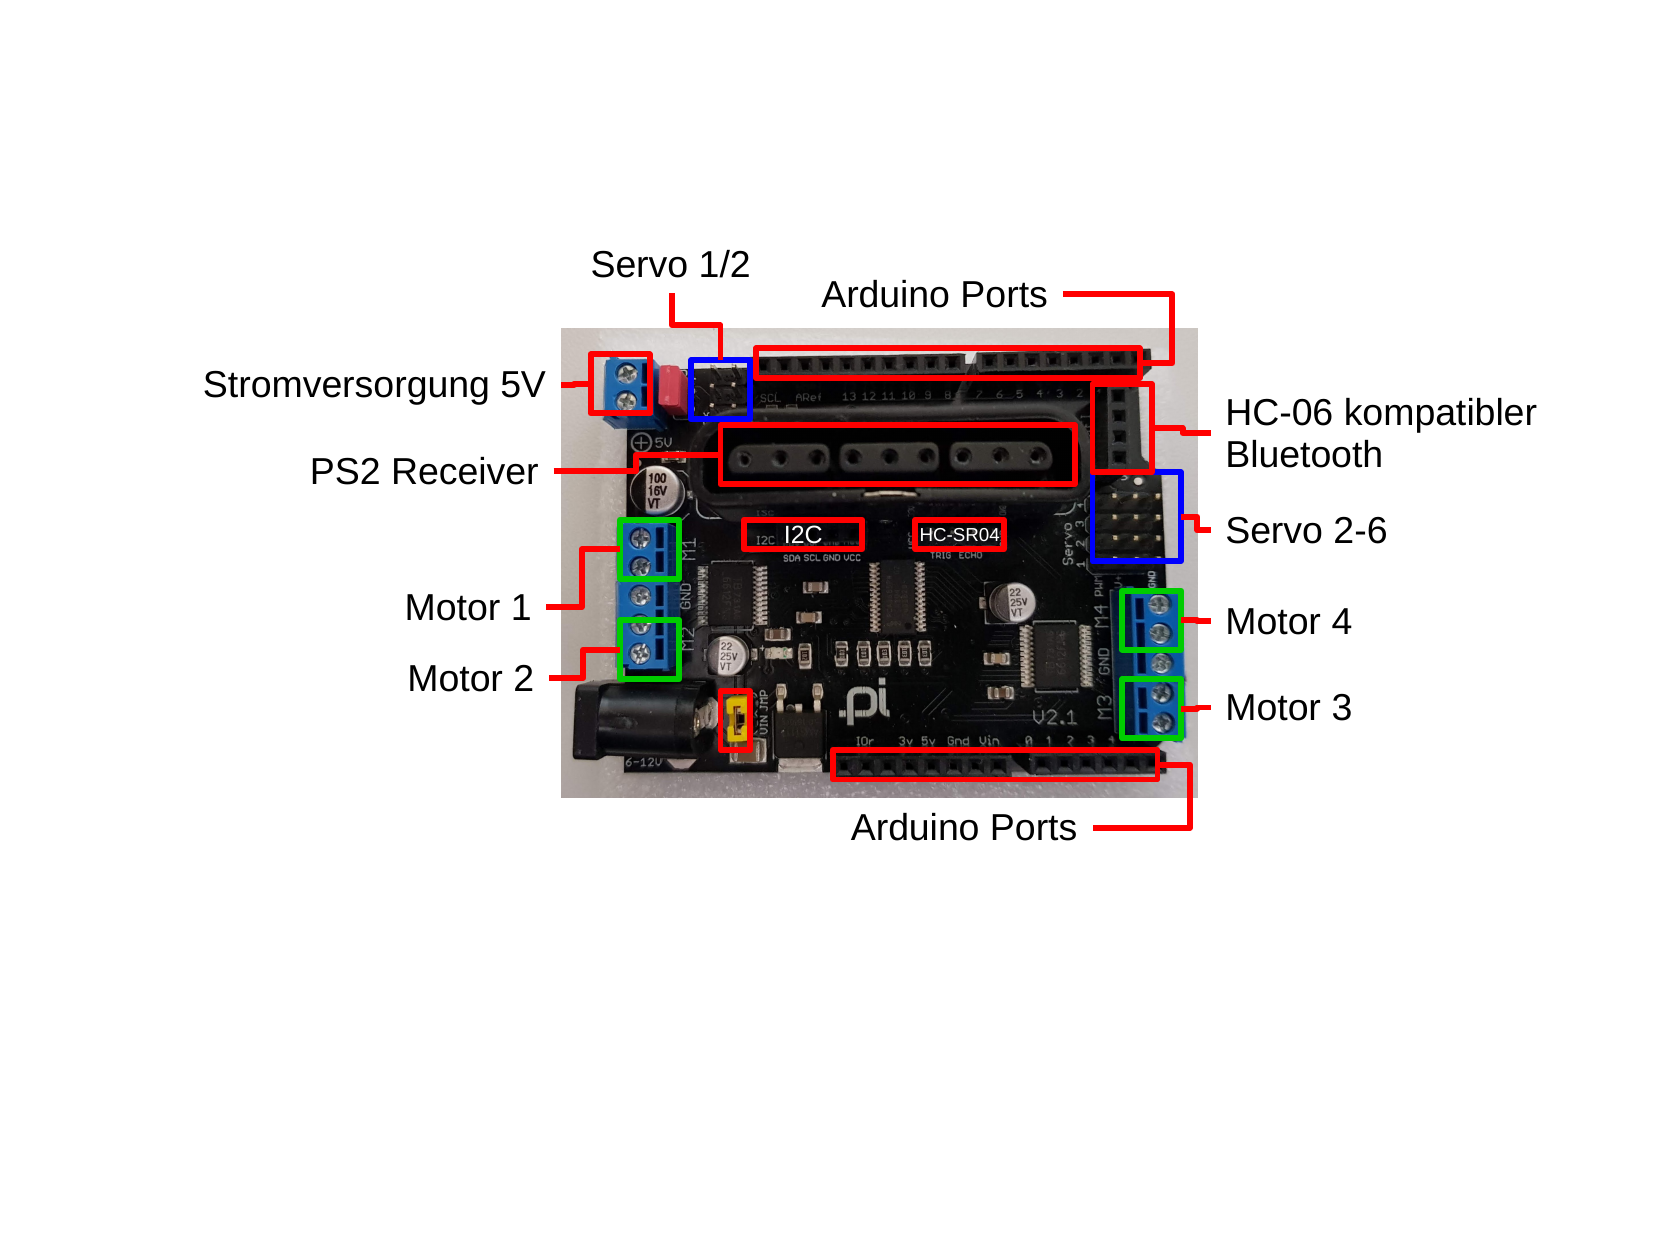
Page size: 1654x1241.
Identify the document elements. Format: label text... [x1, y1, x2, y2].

text_box PS2 Receiver [295, 442, 554, 500]
text_box I2C [744, 519, 863, 550]
picture [623, 623, 676, 676]
picture [1095, 475, 1178, 558]
picture [836, 753, 1155, 777]
picture [723, 328, 1169, 360]
picture [1095, 387, 1149, 469]
text_box Motor 2 [392, 649, 550, 707]
text_box HC-SR04 [915, 519, 1004, 550]
text_box Stromversorgung 5V [188, 356, 562, 414]
picture [561, 328, 718, 468]
picture [694, 363, 747, 416]
text_box Arduino Ports [806, 265, 1063, 323]
text_box Servo 2-6 [1210, 501, 1403, 559]
picture [1125, 594, 1178, 647]
text_box Motor 1 [389, 578, 547, 636]
picture [1155, 431, 1198, 514]
picture [723, 428, 1072, 481]
text_box Motor 4 [1210, 592, 1368, 650]
picture [623, 523, 676, 576]
text_box Arduino Ports [836, 799, 1093, 857]
text_box Motor 3 [1210, 679, 1368, 737]
text_box Servo 1/2 [575, 236, 768, 294]
text_box HC-06 kompatibler Bluetooth [1210, 383, 1553, 483]
picture [759, 351, 1137, 375]
picture [594, 357, 647, 410]
picture [1143, 328, 1198, 430]
picture [561, 381, 1198, 798]
picture [1125, 682, 1178, 735]
